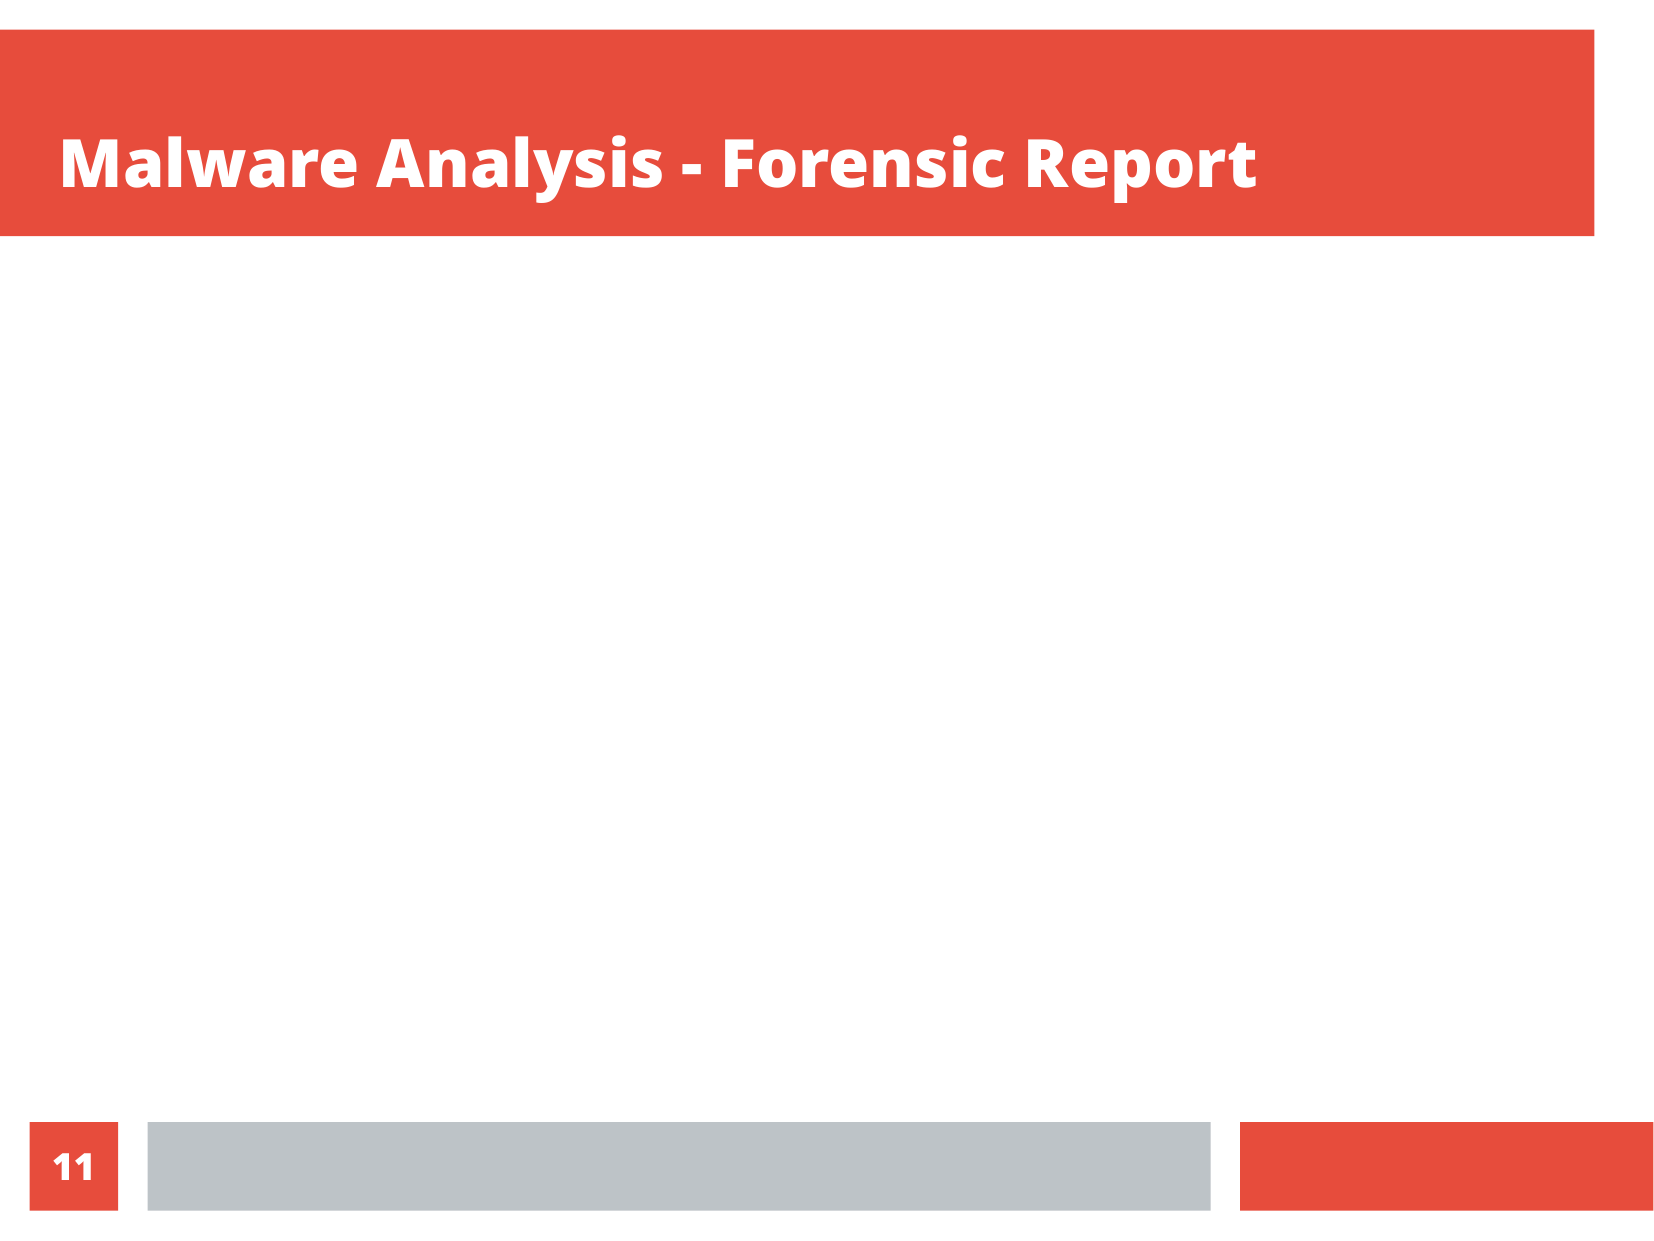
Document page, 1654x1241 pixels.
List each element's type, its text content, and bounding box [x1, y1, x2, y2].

title Malware Analysis - Forensic Report [59, 59, 1595, 207]
